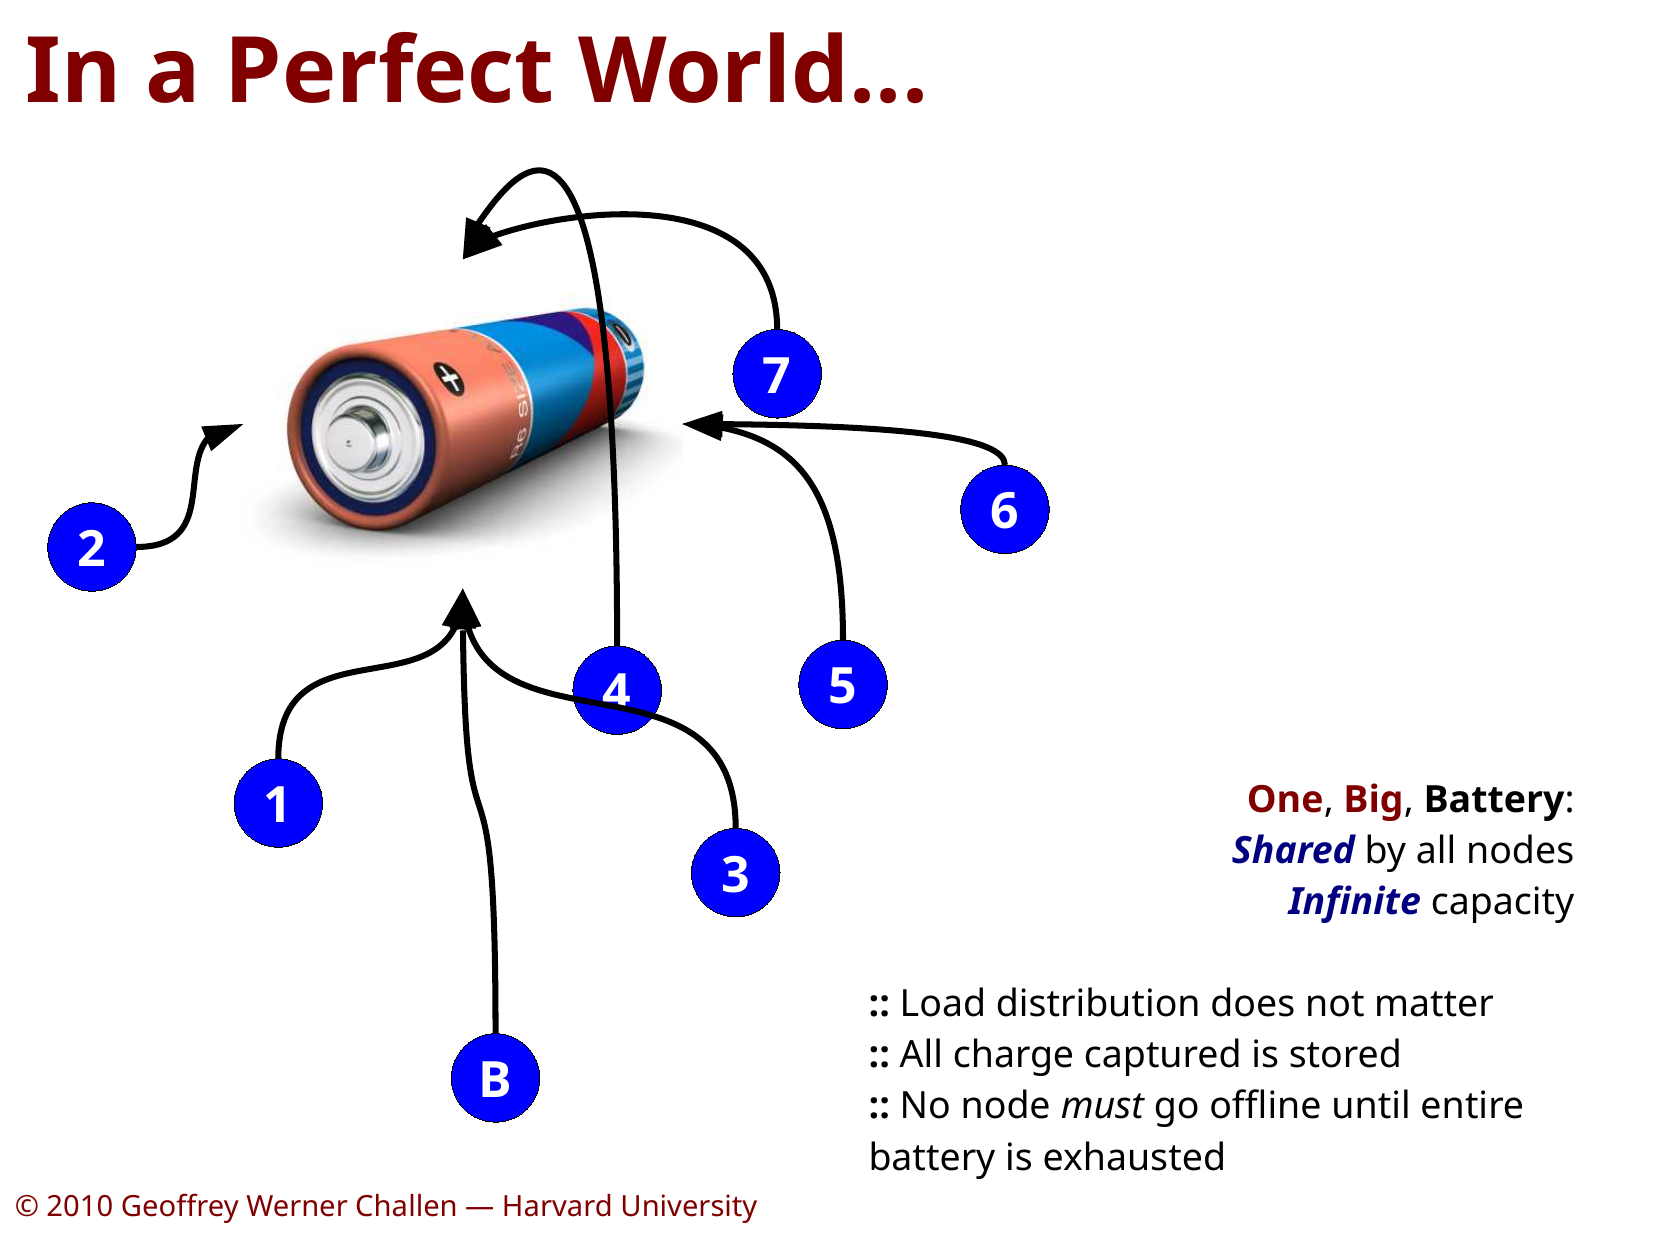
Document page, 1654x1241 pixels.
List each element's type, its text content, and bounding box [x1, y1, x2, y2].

text_box 4 [574, 703, 651, 735]
text_box B [451, 1033, 540, 1123]
text_box 3 [691, 828, 781, 917]
text_box 6 [960, 465, 1050, 554]
text_box 7 [732, 329, 822, 419]
title In a Perfect World... [25, 12, 1438, 121]
text_box 2 [47, 502, 137, 592]
picture [595, 259, 683, 589]
text_box 4 [572, 646, 662, 713]
text_box One, Big, Battery: Shared by all nodes Infinite capacity :: Load distribution does not matter :: All charge captured is stored :: No node must go offline until entire battery is exhausted [853, 765, 1590, 1135]
text_box 5 [798, 640, 888, 729]
text_box 4 [610, 683, 618, 696]
text_box 1 [234, 758, 323, 848]
picture [243, 259, 613, 589]
